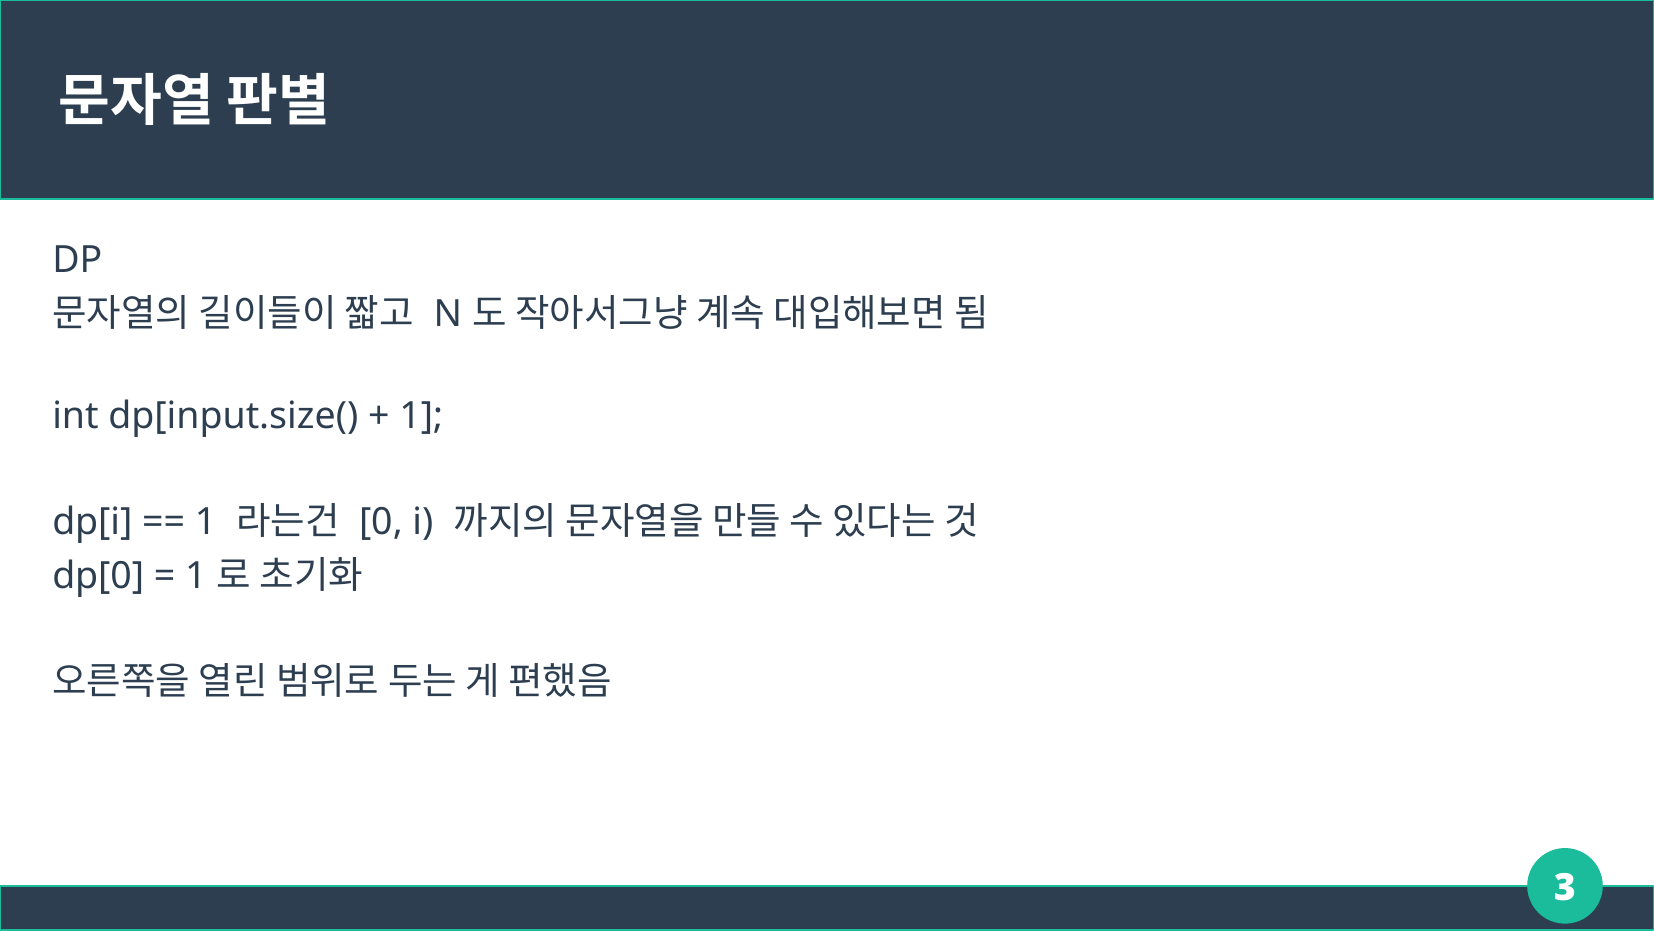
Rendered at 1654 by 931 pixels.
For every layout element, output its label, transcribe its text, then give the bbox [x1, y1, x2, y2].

text_box DP 문자열의 길이들이 짧고 N도 작아서그냥 계속 대입해보면 됨 int dp[input.size() + 1]; dp[i] == 1 라는건 [0, i) 까지의 문자열을 만들 수 있다는 것 dp[0] = 1로 초기화 오른쪽을 열린 범위로 두는 게 편했음 [37, 225, 1538, 826]
title 문자열 판별 [59, 37, 1595, 155]
